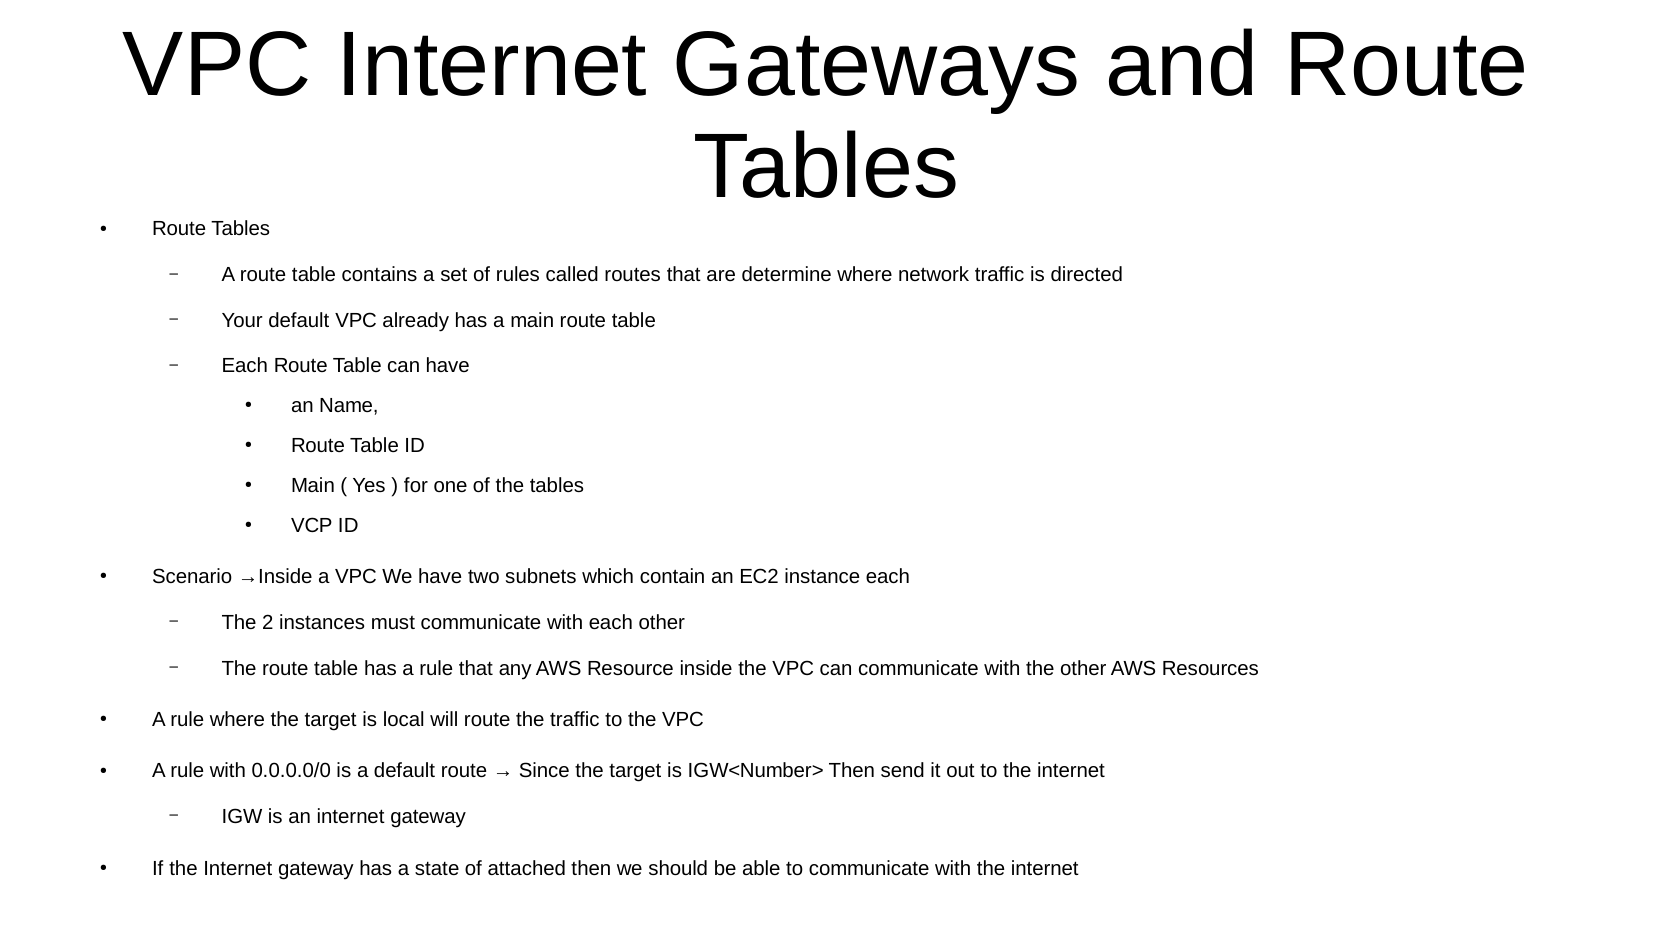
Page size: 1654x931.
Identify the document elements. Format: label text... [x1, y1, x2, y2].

list Route Tables A route table contains a set of rules called routes that are determine where network traffic is directed Your default VPC already has a main route table Each Route Table can have an Name, Route Table ID Main ( Yes ) for one of the tables VCP ID Scenario →Inside a VPC We have two subnets which contain an EC2 instance each The 2 instances must communicate with each other The route table has a rule that any AWS Resource inside the VPC can communicate with the other AWS Resources A rule where the target is local will route the traffic to the VPC A rule with 0.0.0.0/0 is a default route → Since the target is IGW<Number> Then send it out to the internet IGW is an internet gateway If the Internet gateway has a state of attached then we should be able to communicate with the internet [82, 217, 1636, 886]
title VPC Internet Gateways and Route Tables [82, 12, 1571, 217]
